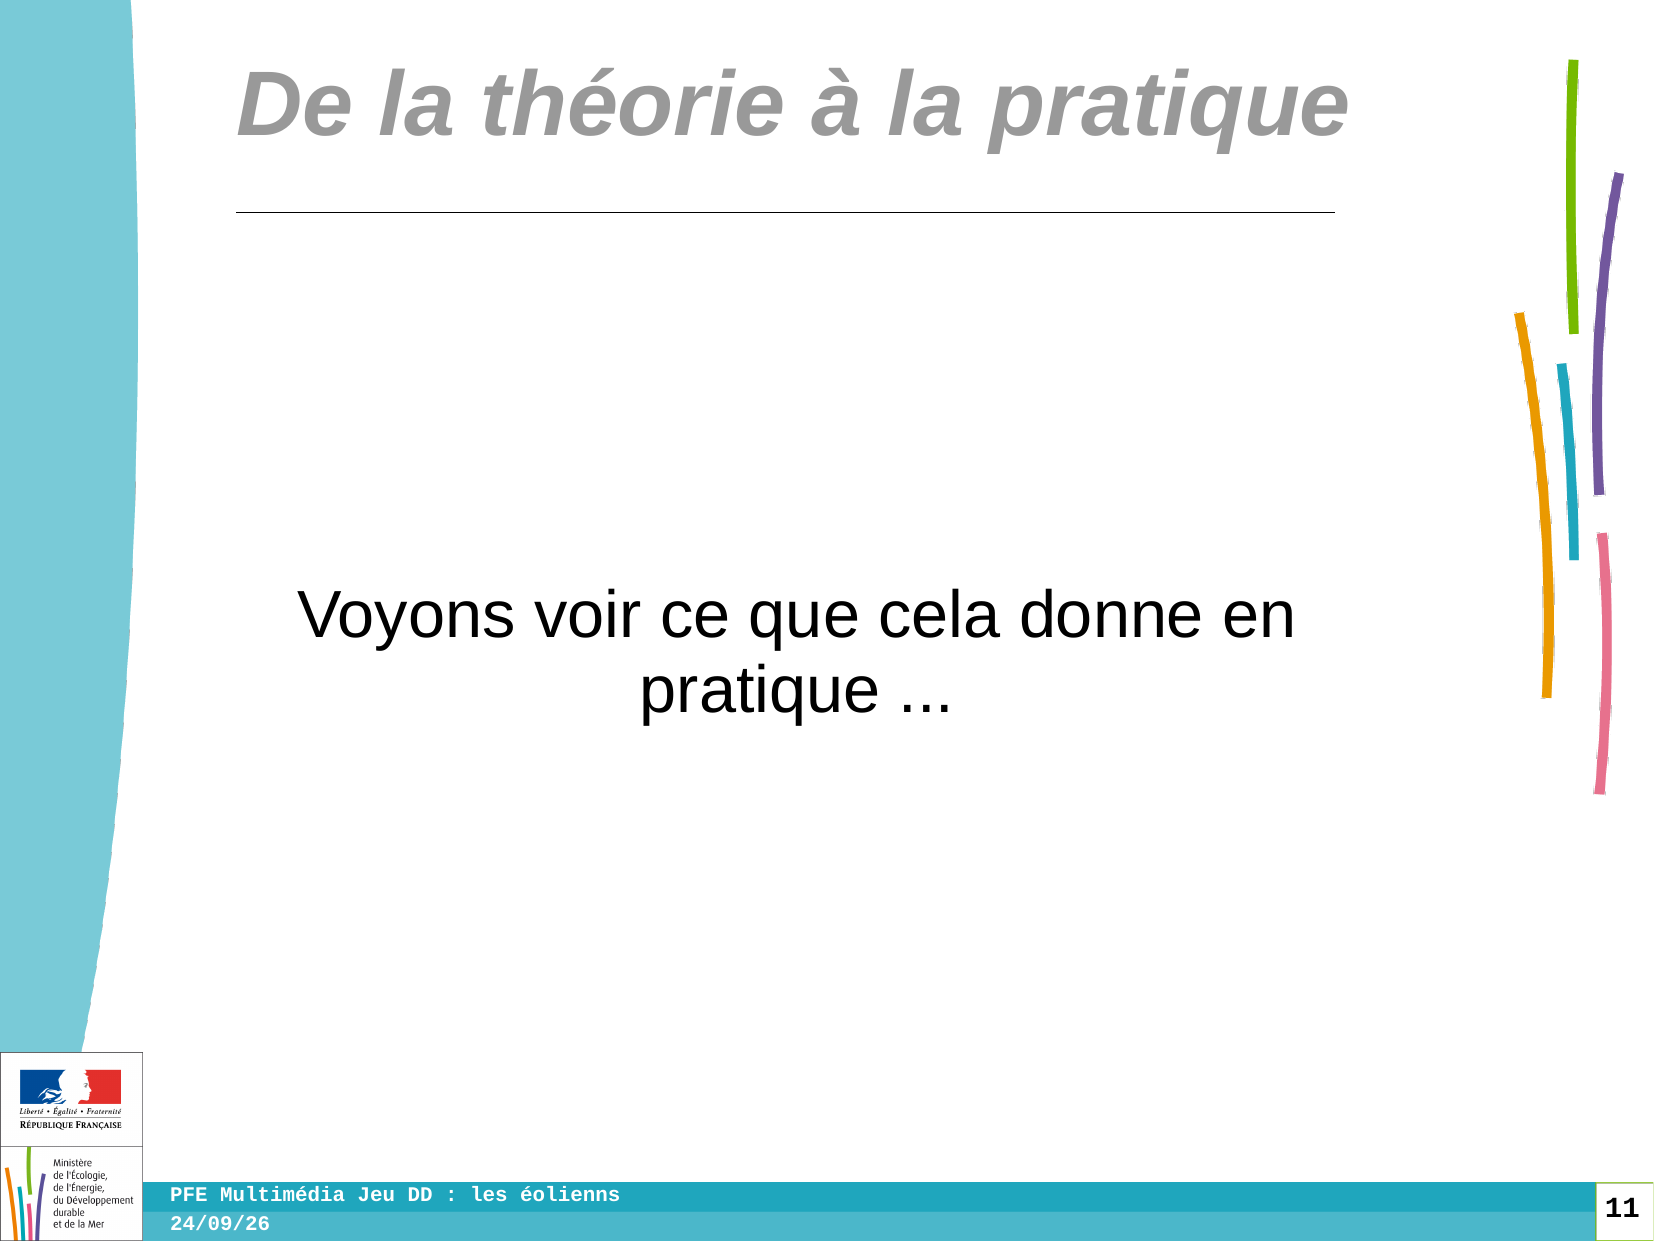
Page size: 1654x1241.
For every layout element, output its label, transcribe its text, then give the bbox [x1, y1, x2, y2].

title De la théorie à la pratique [236, 30, 1447, 178]
picture [0, 0, 1654, 1241]
list Voyons voir ce que cela donne en pratique ... [236, 236, 1359, 1004]
